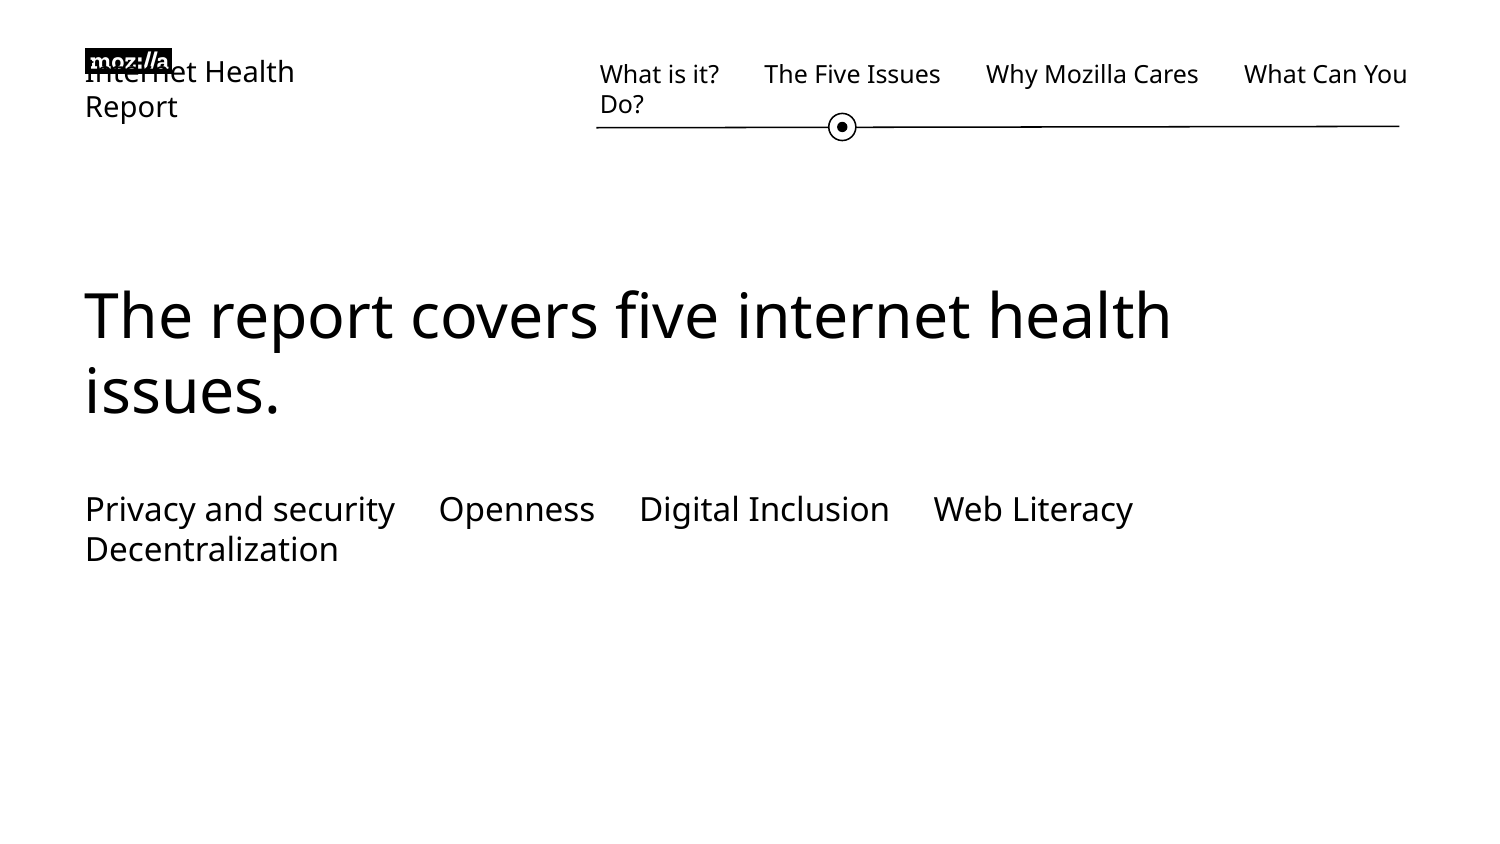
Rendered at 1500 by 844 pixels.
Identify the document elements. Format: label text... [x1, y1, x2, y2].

picture [127, 68, 135, 73]
picture [156, 68, 164, 73]
picture [85, 48, 172, 73]
text_box The report covers five internet health issues. Privacy and security Openness Digital Inclusion Web Literacy Decentralization [69, 262, 1400, 581]
text_box [828, 113, 856, 141]
text_box What is it? The Five Issues Why Mozilla Cares What Can You Do? [584, 65, 1430, 111]
text_box Internet Health Report [69, 73, 399, 104]
picture [99, 68, 107, 73]
